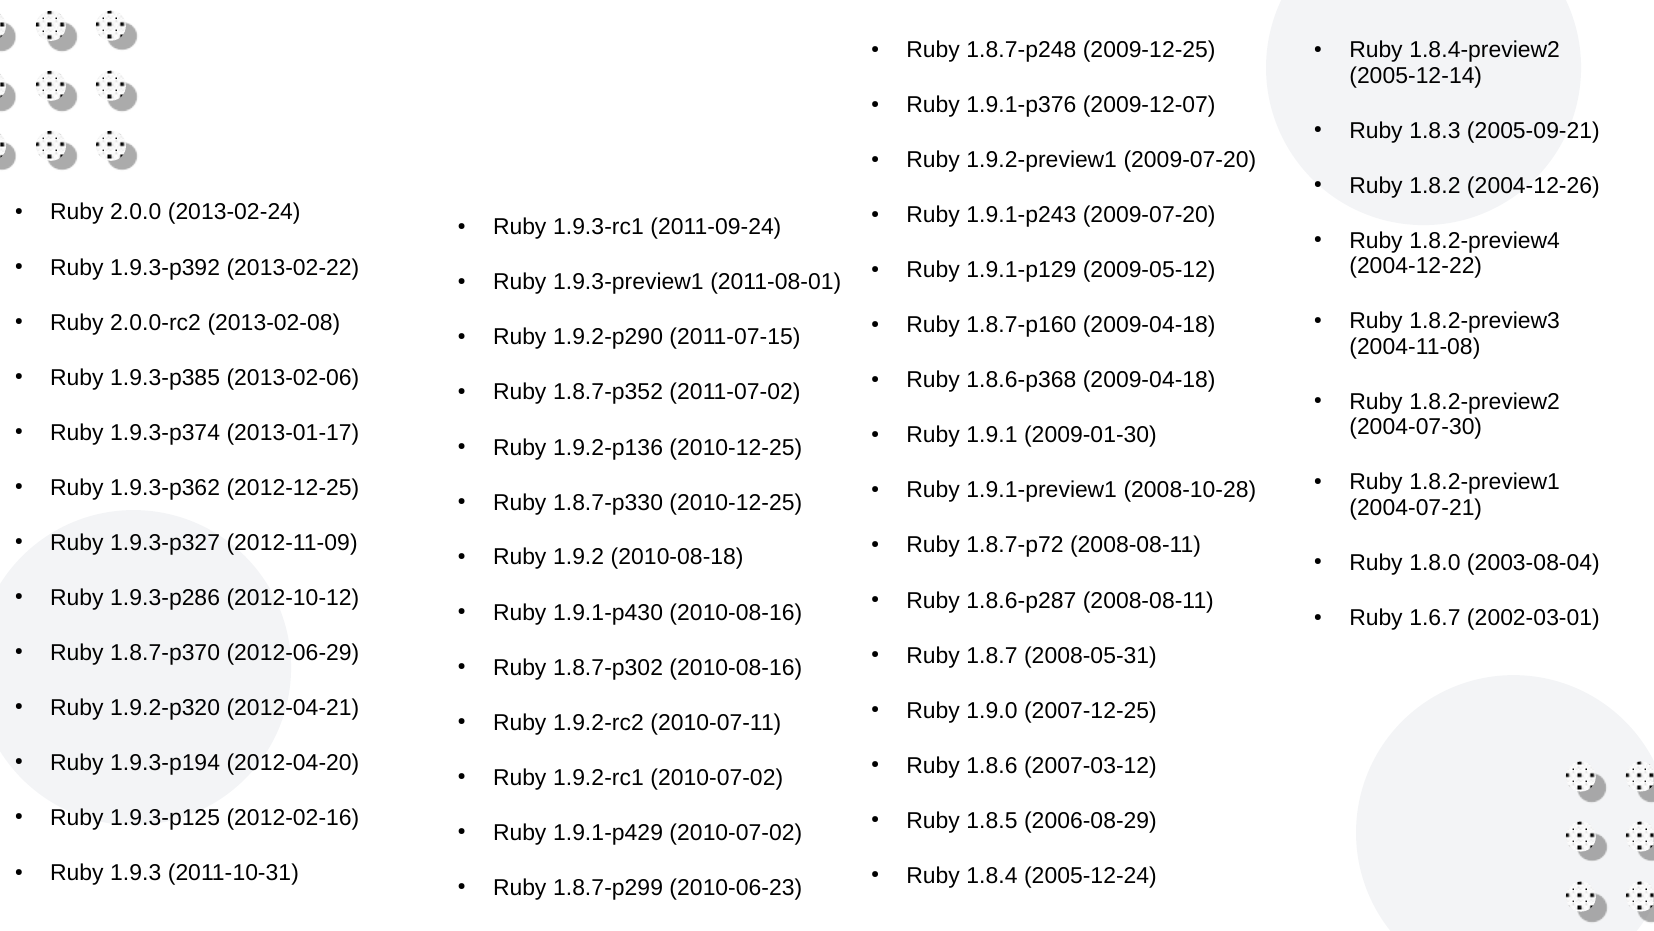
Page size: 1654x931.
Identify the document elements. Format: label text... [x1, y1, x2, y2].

picture [35, 70, 66, 101]
picture [1625, 821, 1654, 852]
picture [0, 133, 7, 158]
picture [35, 130, 67, 161]
text_box Ruby 1.9.3-rc1 (2011-09-24) Ruby 1.9.3-preview1 (2011-08-01) Ruby 1.9.2-p290 (2011-07-15) Ruby 1.8.7-p352 (2011-07-02) Ruby 1.9.2-p136 (2010-12-25) Ruby 1.8.7-p330 (2010-12-25) Ruby 1.9.2 (2010-08-18) Ruby 1.9.1-p430 (2010-08-16) Ruby 1.8.7-p302 (2010-08-16) Ruby 1.9.2-rc2 (2010-07-11) Ruby 1.9.2-rc1 (2010-07-02) Ruby 1.9.1-p429 (2010-07-02) Ruby 1.8.7-p299 (2010-06-23) [442, 206, 856, 908]
picture [0, 73, 6, 98]
text_box Ruby 1.8.7-p248 (2009-12-25) Ruby 1.9.1-p376 (2009-12-07) Ruby 1.9.2-preview1 (2009-07-20) Ruby 1.9.1-p243 (2009-07-20) Ruby 1.9.1-p129 (2009-05-12) Ruby 1.8.7-p160 (2009-04-18) Ruby 1.8.6-p368 (2009-04-18) Ruby 1.9.1 (2009-01-30) Ruby 1.9.1-preview1 (2008-10-28) Ruby 1.8.7-p72 (2008-08-11) Ruby 1.8.6-p287 (2008-08-11) Ruby 1.8.7 (2008-05-31) Ruby 1.9.0 (2007-12-25) Ruby 1.8.6 (2007-03-12) Ruby 1.8.5 (2006-08-29) Ruby 1.8.4 (2005-12-24) [856, 29, 1300, 931]
picture [95, 10, 126, 41]
picture [95, 130, 127, 161]
text_box Ruby 1.8.4-preview2 (2005-12-14) Ruby 1.8.3 (2005-09-21) Ruby 1.8.2 (2004-12-26) Ruby 1.8.2-preview4 (2004-12-22) Ruby 1.8.2-preview3 (2004-11-08) Ruby 1.8.2-preview2 (2004-07-30) Ruby 1.8.2-preview1 (2004-07-21) Ruby 1.8.0 (2003-08-04) Ruby 1.6.7 (2002-03-01) [1299, 29, 1625, 916]
text_box Ruby 2.0.0 (2013-02-24) Ruby 1.9.3-p392 (2013-02-22) Ruby 2.0.0-rc2 (2013-02-08) Ruby 1.9.3-p385 (2013-02-06) Ruby 1.9.3-p374 (2013-01-17) Ruby 1.9.3-p362 (2012-12-25) Ruby 1.9.3-p327 (2012-11-09) Ruby 1.9.3-p286 (2012-10-12) Ruby 1.8.7-p370 (2012-06-29) Ruby 1.9.2-p320 (2012-04-21) Ruby 1.9.3-p194 (2012-04-20) Ruby 1.9.3-p125 (2012-02-16) Ruby 1.9.3 (2011-10-31) [0, 191, 502, 931]
picture [95, 70, 126, 101]
picture [35, 10, 66, 41]
picture [1625, 881, 1654, 912]
picture [0, 13, 6, 38]
picture [1625, 761, 1654, 792]
